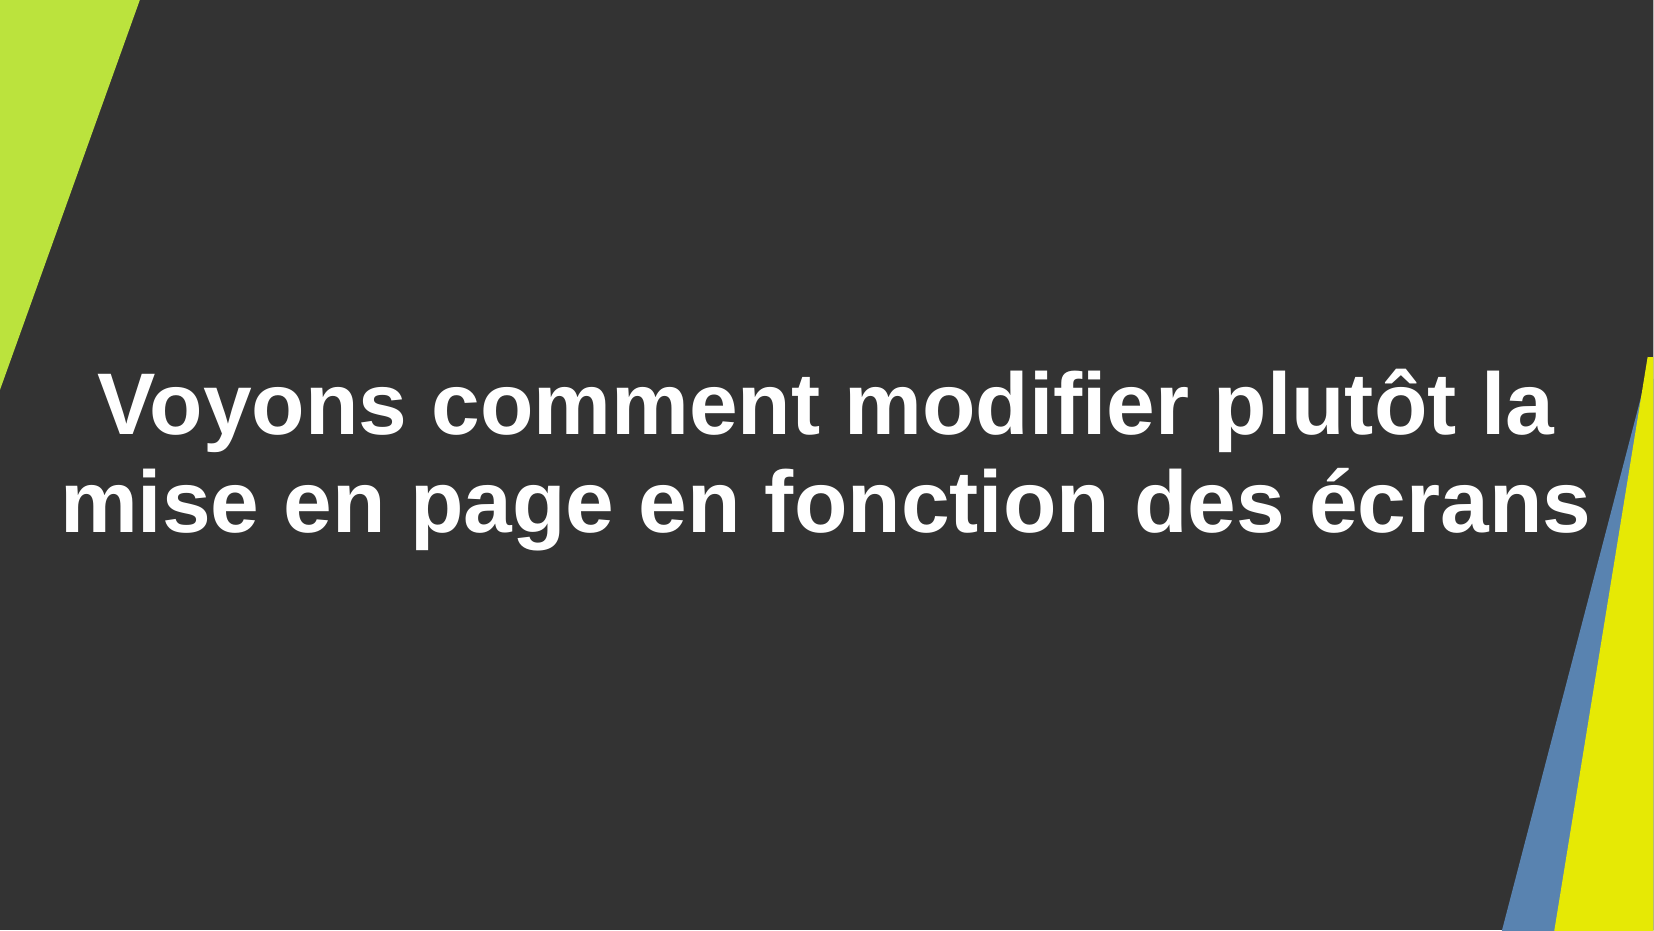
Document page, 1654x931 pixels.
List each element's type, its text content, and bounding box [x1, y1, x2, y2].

text_box [1501, 356, 1654, 931]
text_box [0, 0, 140, 390]
title Voyons comment modifier plutôt la mise en page en fonction des écrans [31, 355, 1622, 576]
